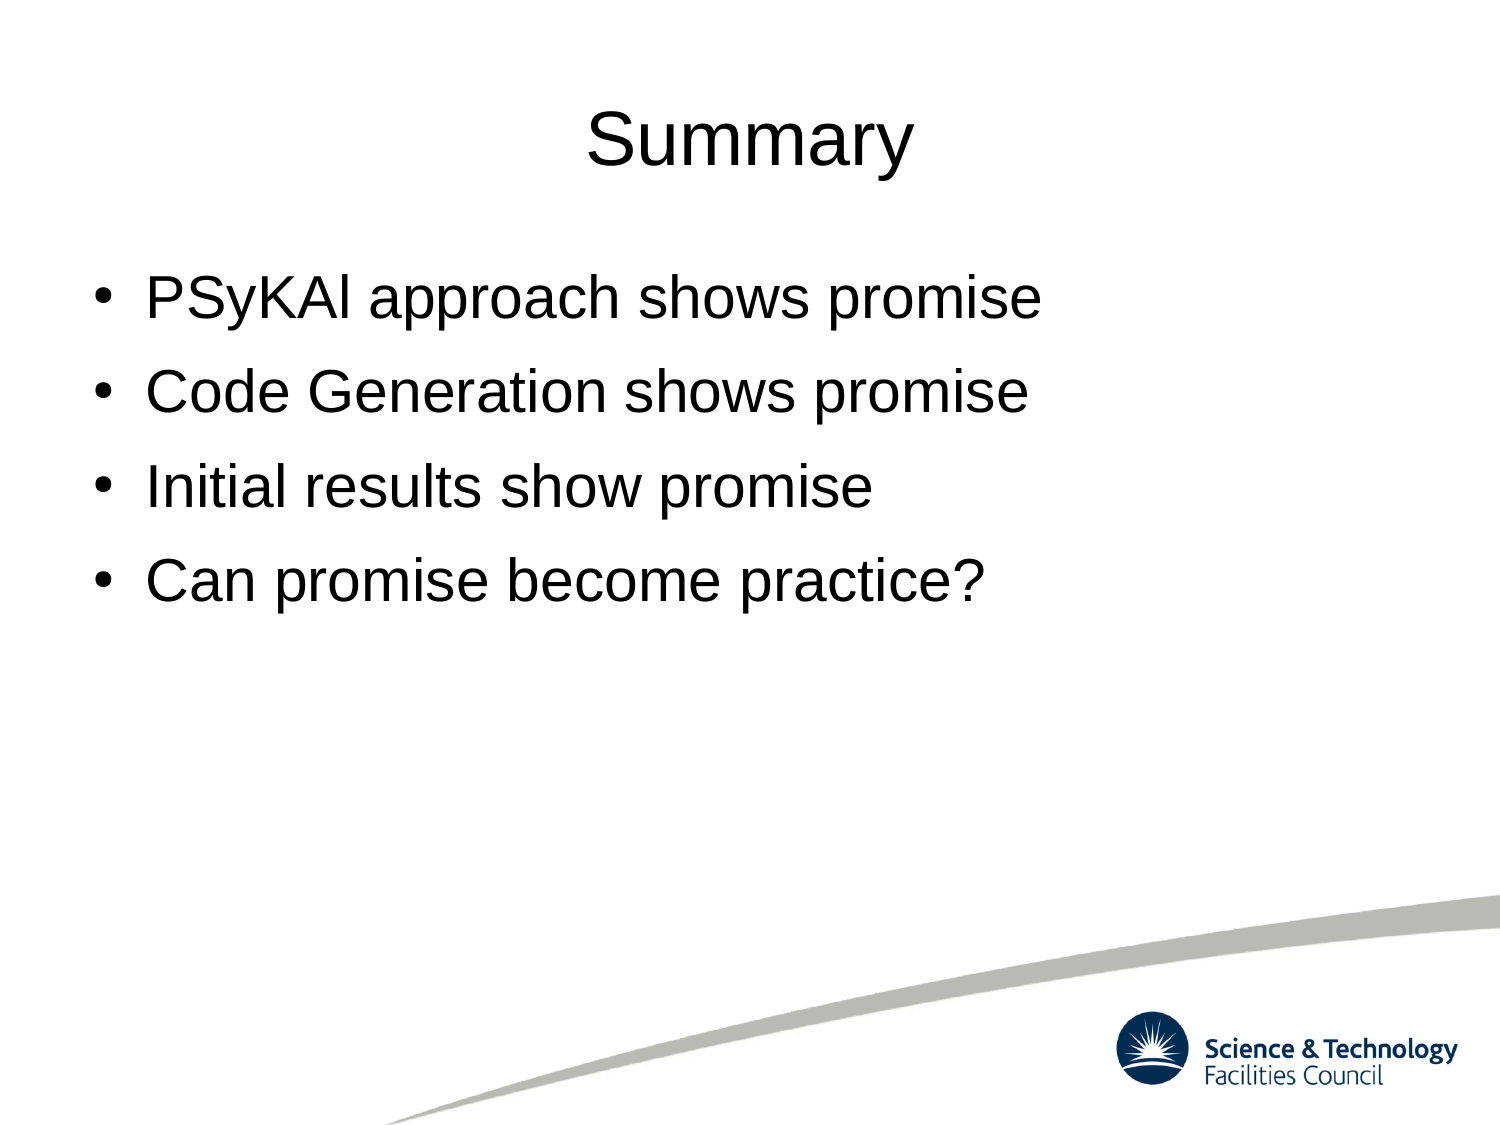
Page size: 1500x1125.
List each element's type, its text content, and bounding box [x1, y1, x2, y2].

picture [371, 894, 1500, 1125]
title Summary [75, 44, 1425, 233]
list PSyKAl approach shows promise Code Generation shows promise Initial results show promise Can promise become practice? [75, 263, 1395, 916]
